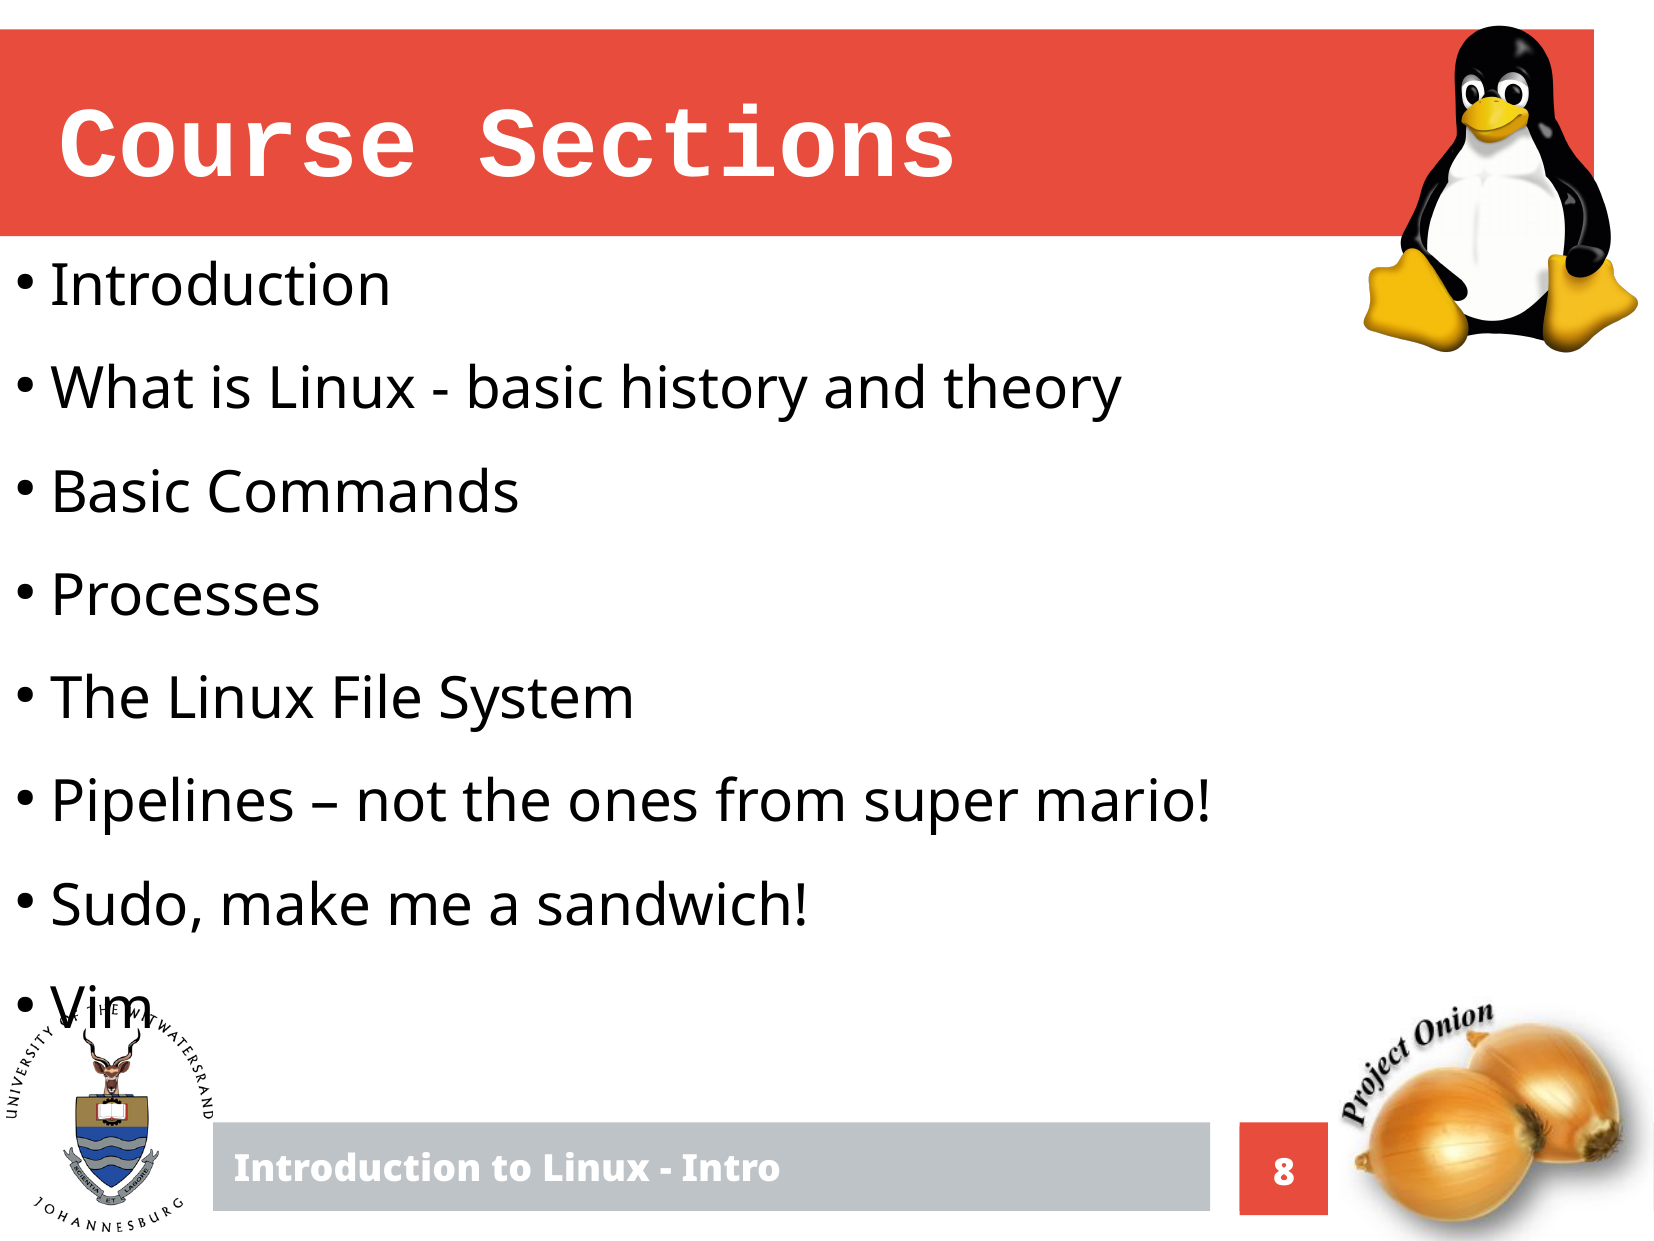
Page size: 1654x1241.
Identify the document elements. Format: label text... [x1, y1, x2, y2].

picture [1345, 4, 1653, 367]
picture [1328, 986, 1653, 1241]
text_box Introduction What is Linux - basic history and theory Basic Commands Processes The Linux File System Pipelines – not the ones from super mario! Sudo, make me a sandwich! Vim [0, 236, 1602, 1102]
picture [6, 1102, 213, 1232]
title Course Sections [58, 59, 1345, 207]
subtitle [54, 1102, 1561, 1186]
